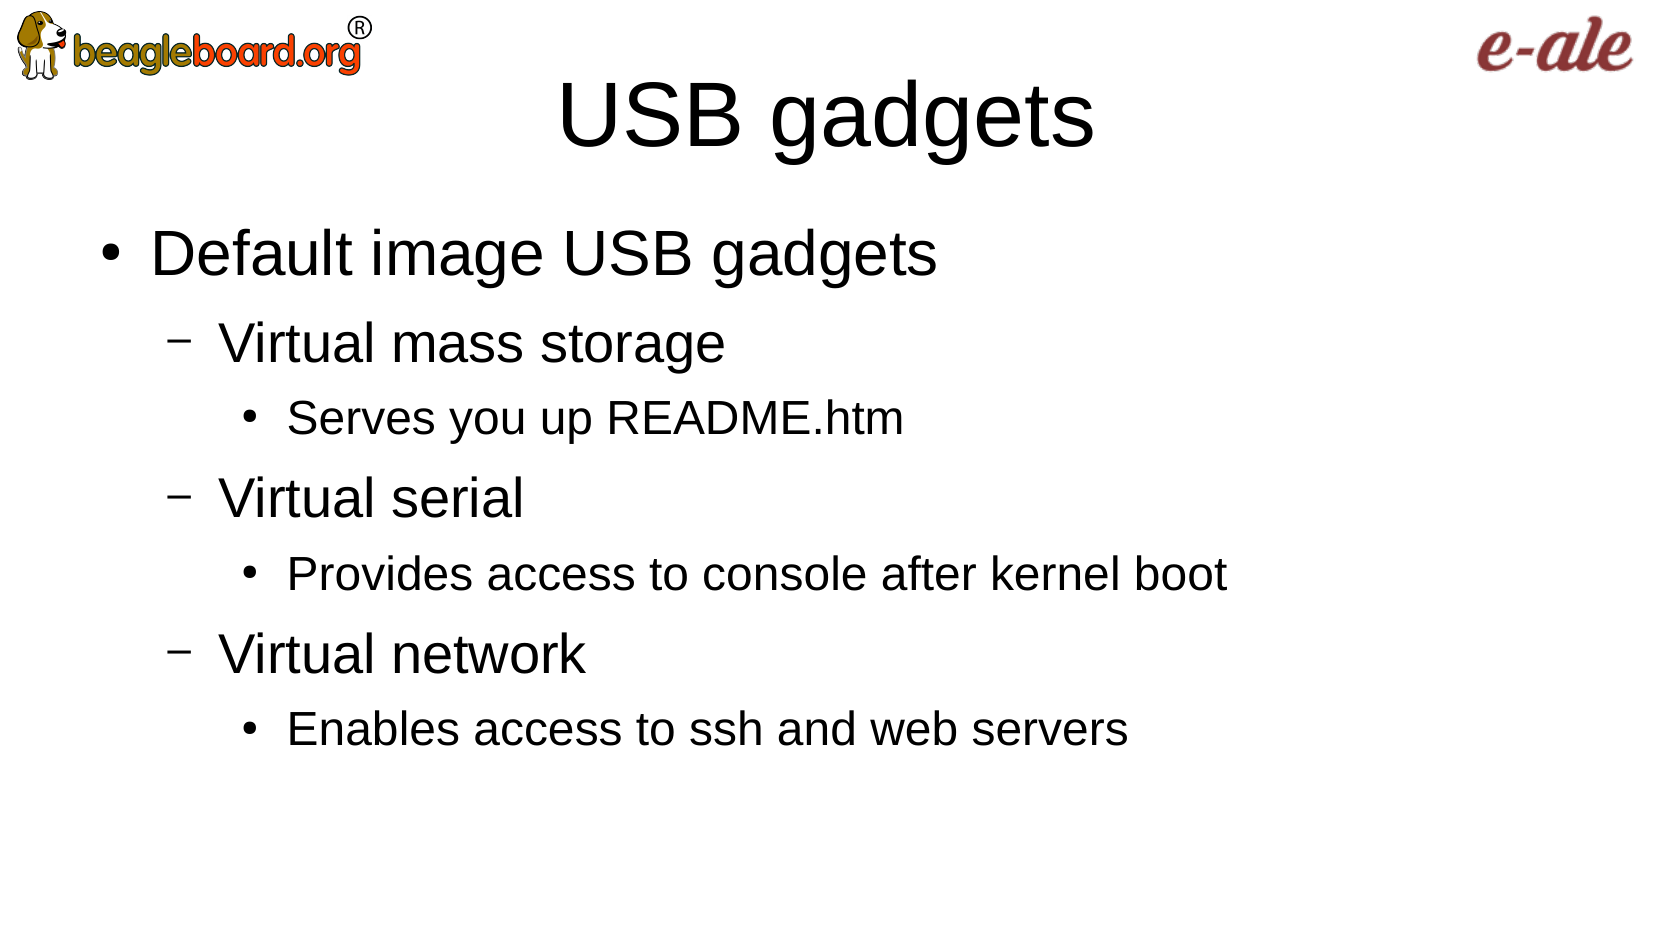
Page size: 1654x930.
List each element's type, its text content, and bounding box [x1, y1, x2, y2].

picture [1475, 14, 1636, 74]
list Default image USB gadgets Virtual mass storage Serves you up README.htm Virtual serial Provides access to console after kernel boot Virtual network Enables access to ssh and web servers [82, 217, 1571, 757]
title USB gadgets [82, 37, 1571, 193]
picture [17, 11, 372, 80]
